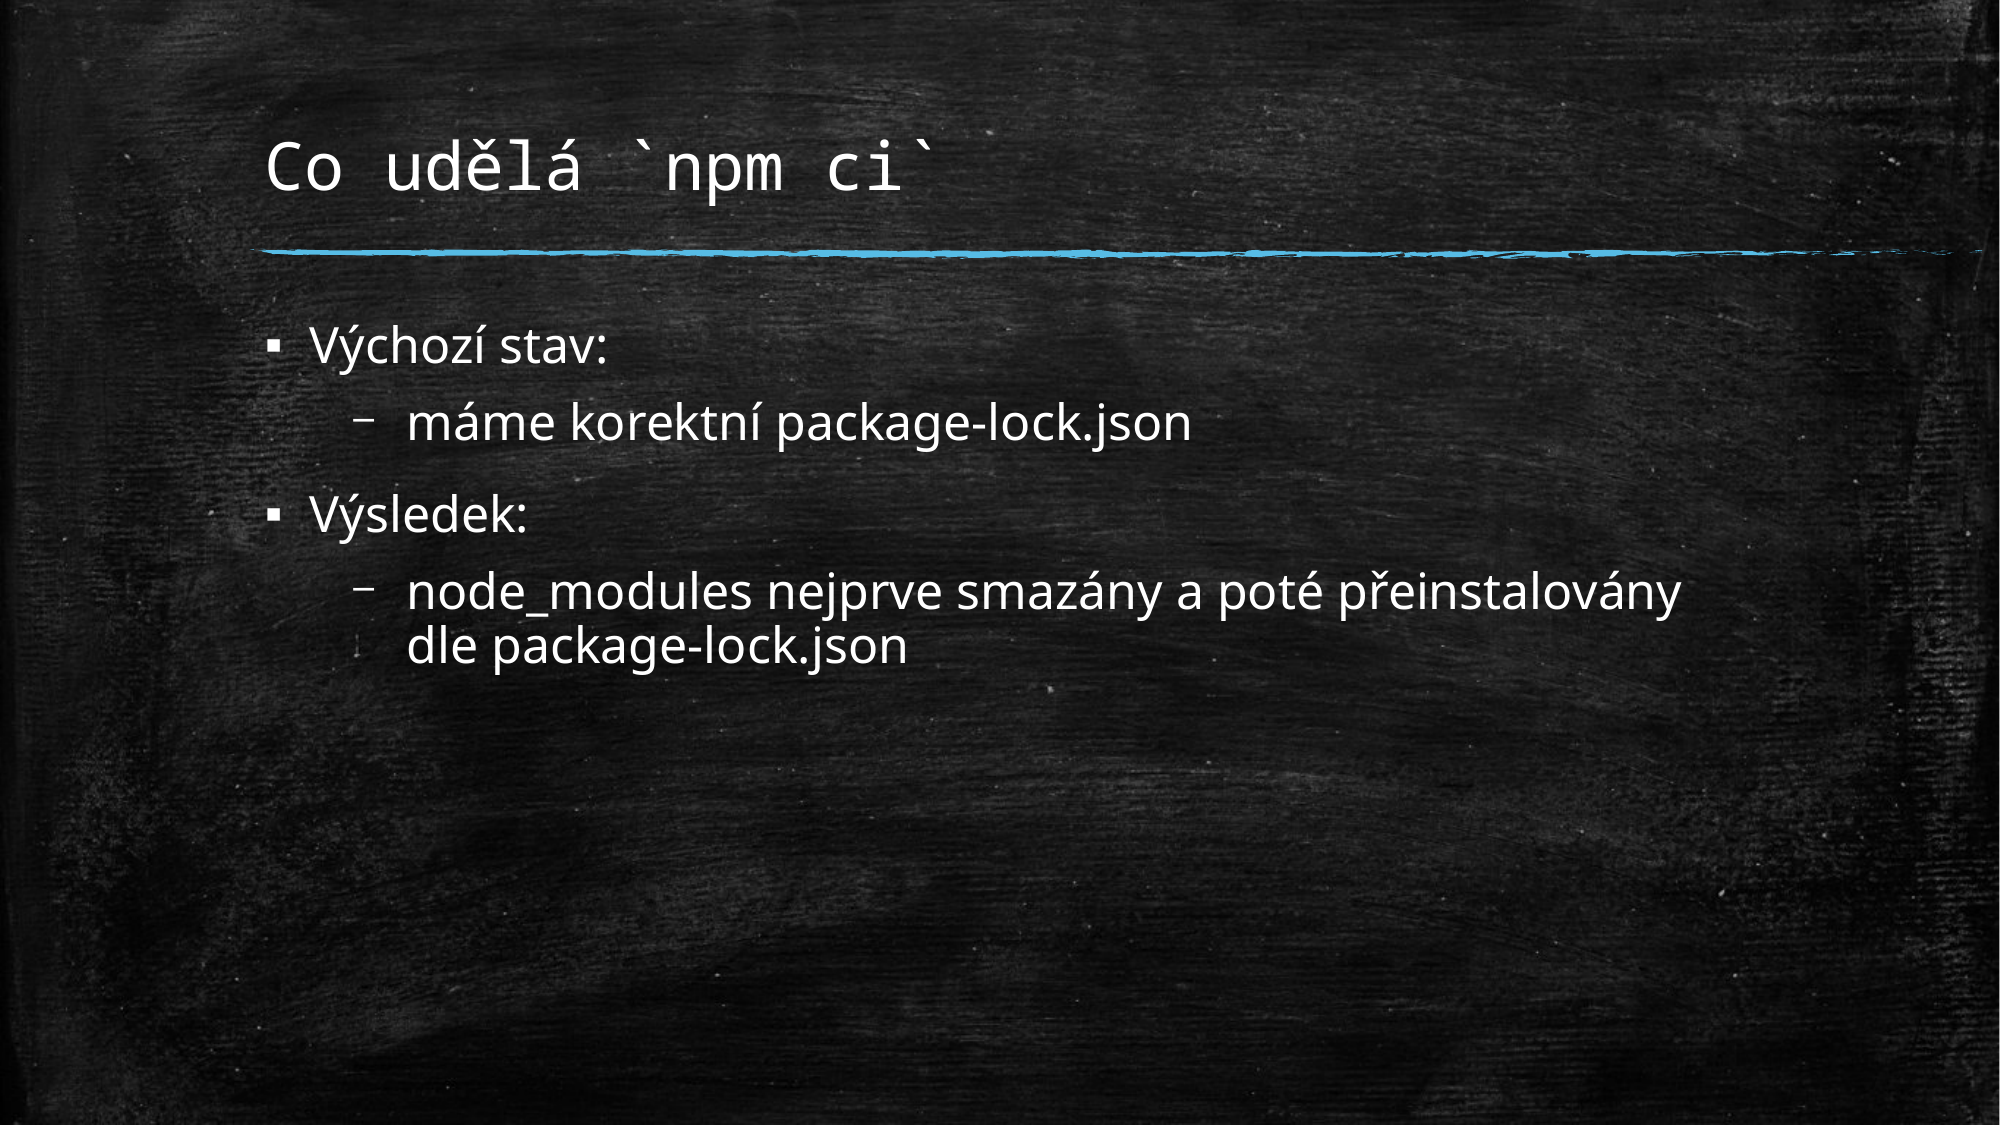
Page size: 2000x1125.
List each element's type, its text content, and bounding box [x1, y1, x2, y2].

list Výchozí stav: máme korektní package-lock.json Výsledek: node_modules nejprve smazány a poté přeinstalovány dle package-lock.json [249, 312, 1750, 1013]
title Co udělá `npm ci` [249, 45, 1750, 213]
picture [0, 0, 2000, 1125]
